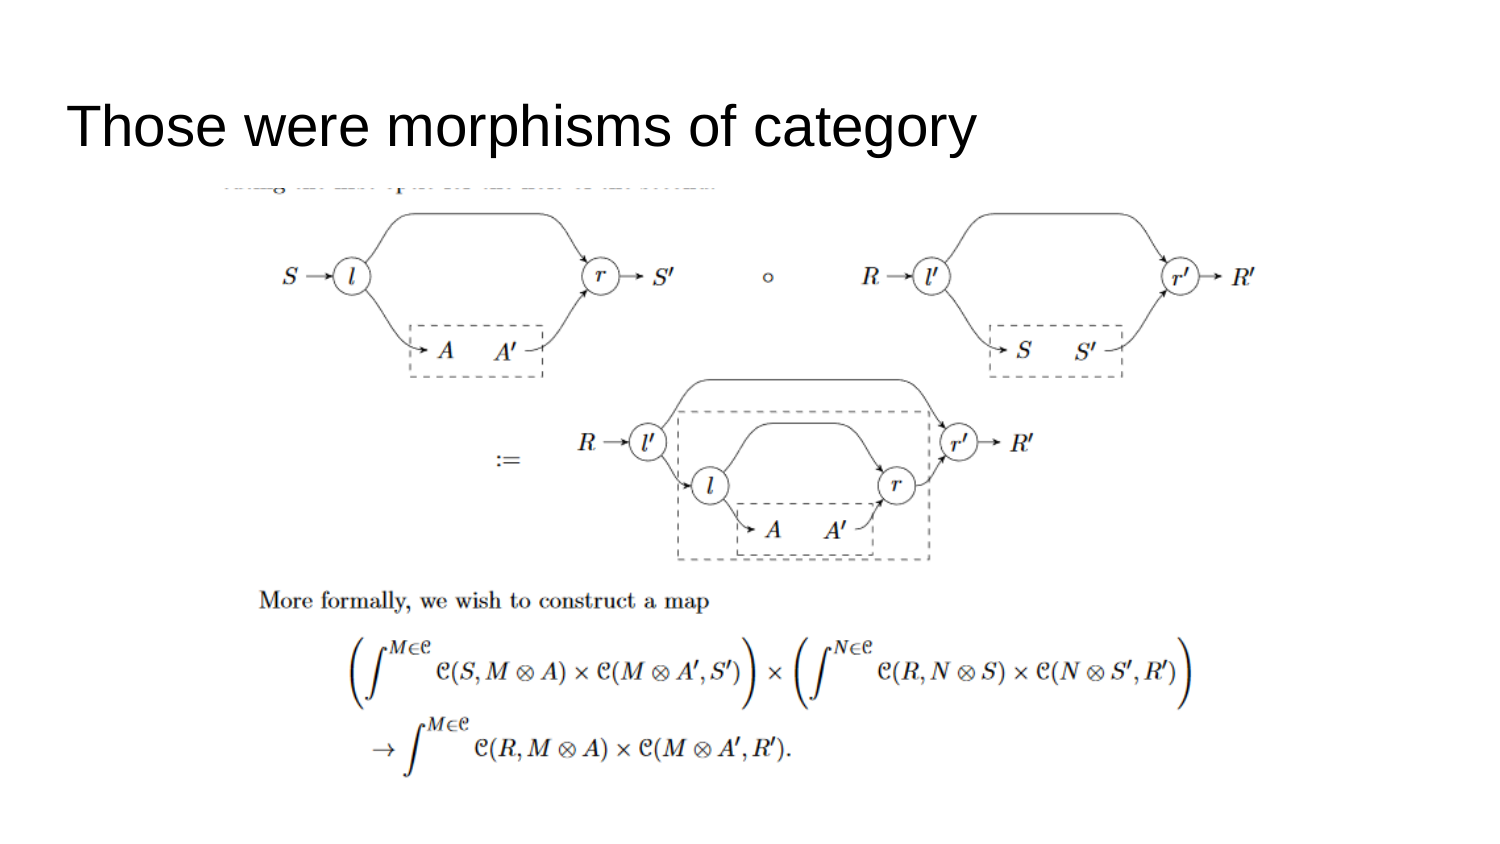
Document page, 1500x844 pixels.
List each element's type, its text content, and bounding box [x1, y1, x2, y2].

picture [197, 188, 1303, 792]
title Those were morphisms of category [51, 72, 1449, 167]
